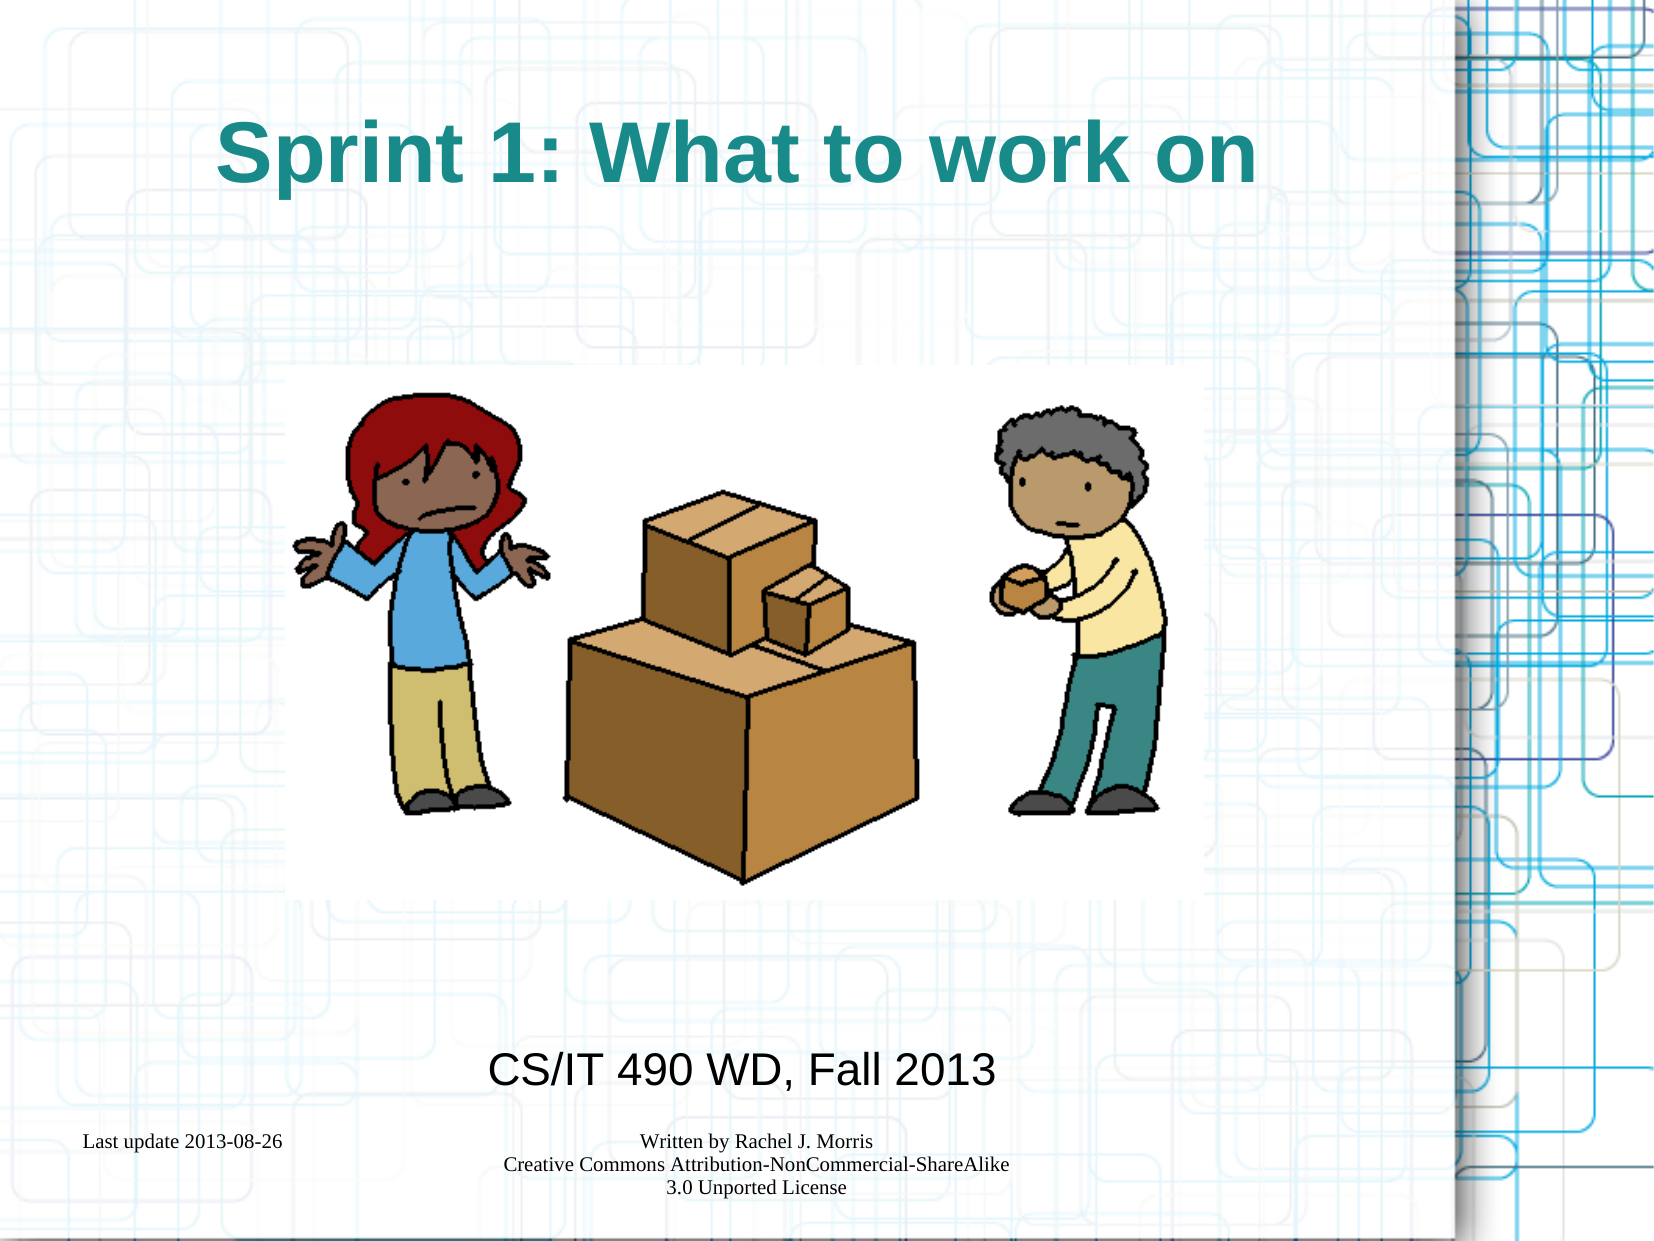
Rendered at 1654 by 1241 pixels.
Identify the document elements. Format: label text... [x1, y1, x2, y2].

text_box CS/IT 490 WD, Fall 2013 [75, 1043, 1410, 1096]
title Sprint 1: What to work on [59, 49, 1418, 257]
picture [0, 0, 1654, 1241]
